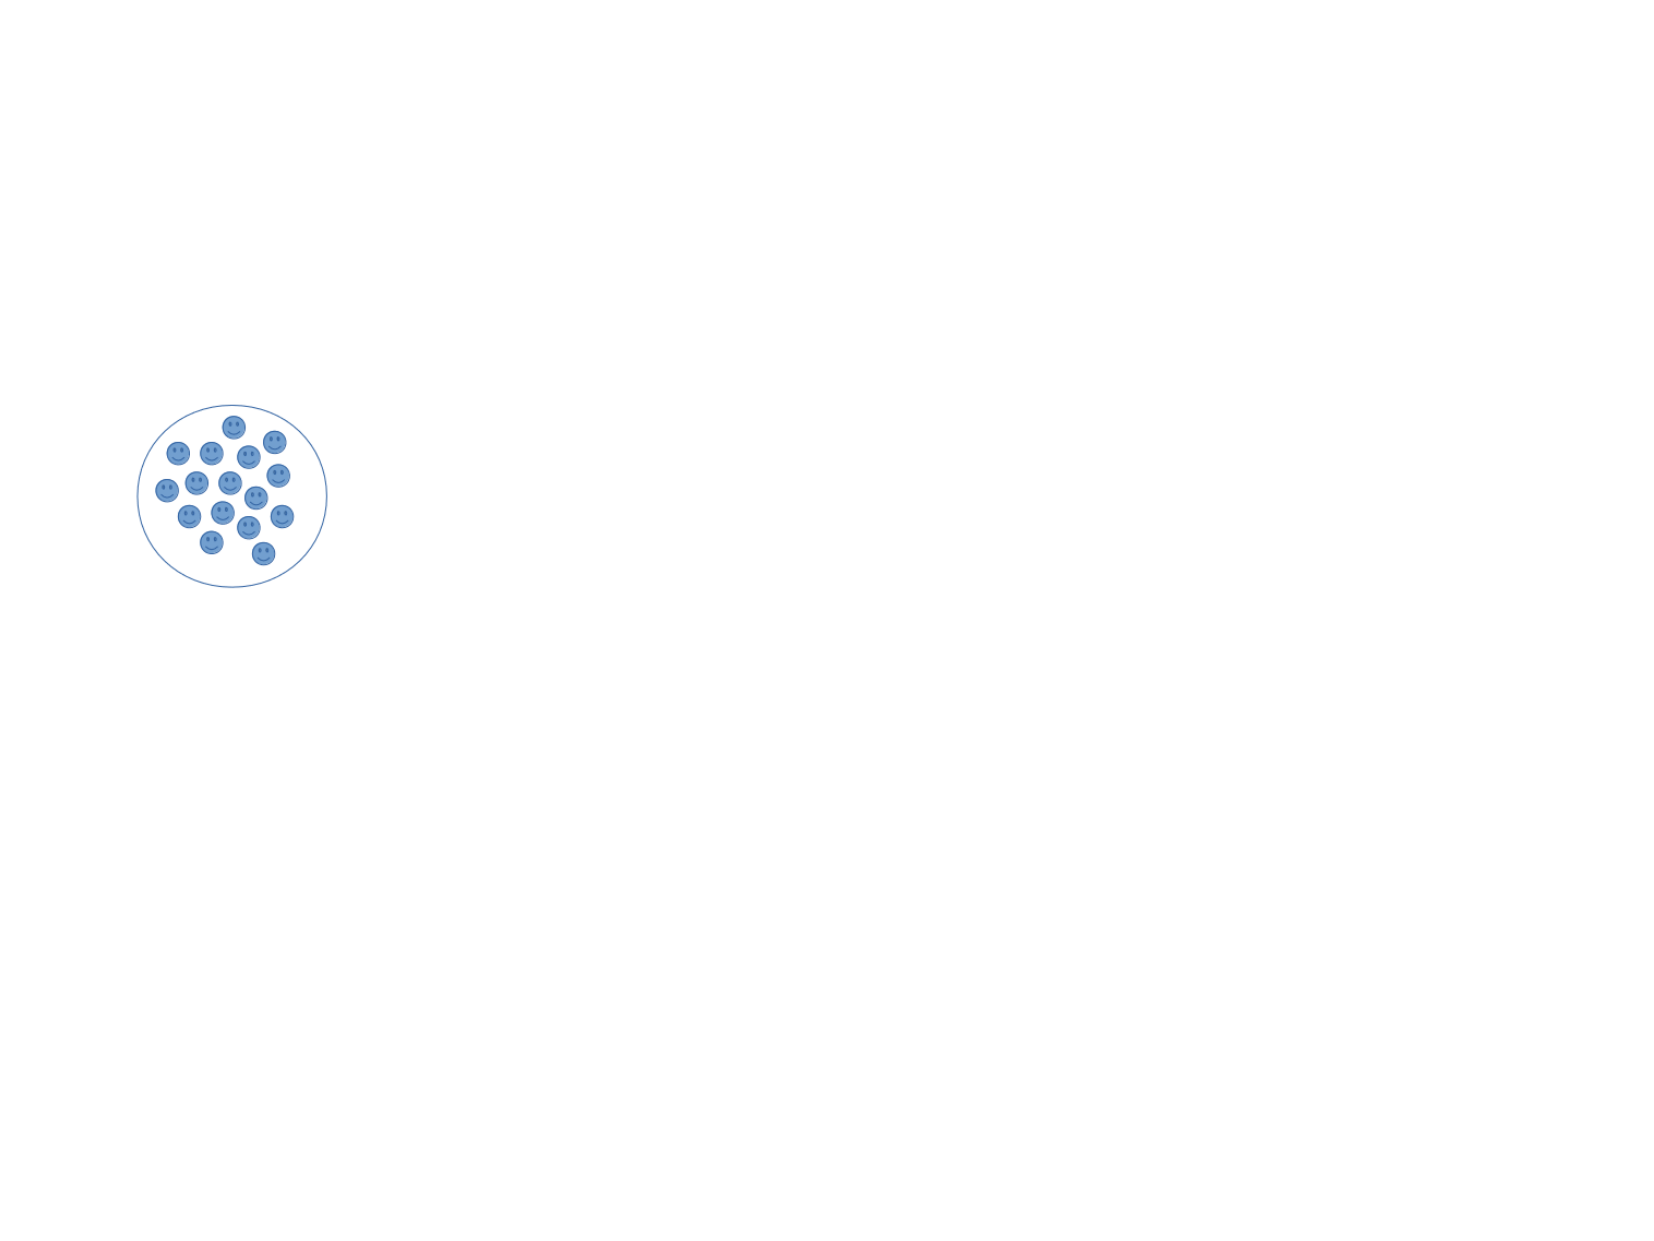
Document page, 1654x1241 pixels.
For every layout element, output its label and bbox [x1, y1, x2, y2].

picture [82, 49, 1560, 1016]
